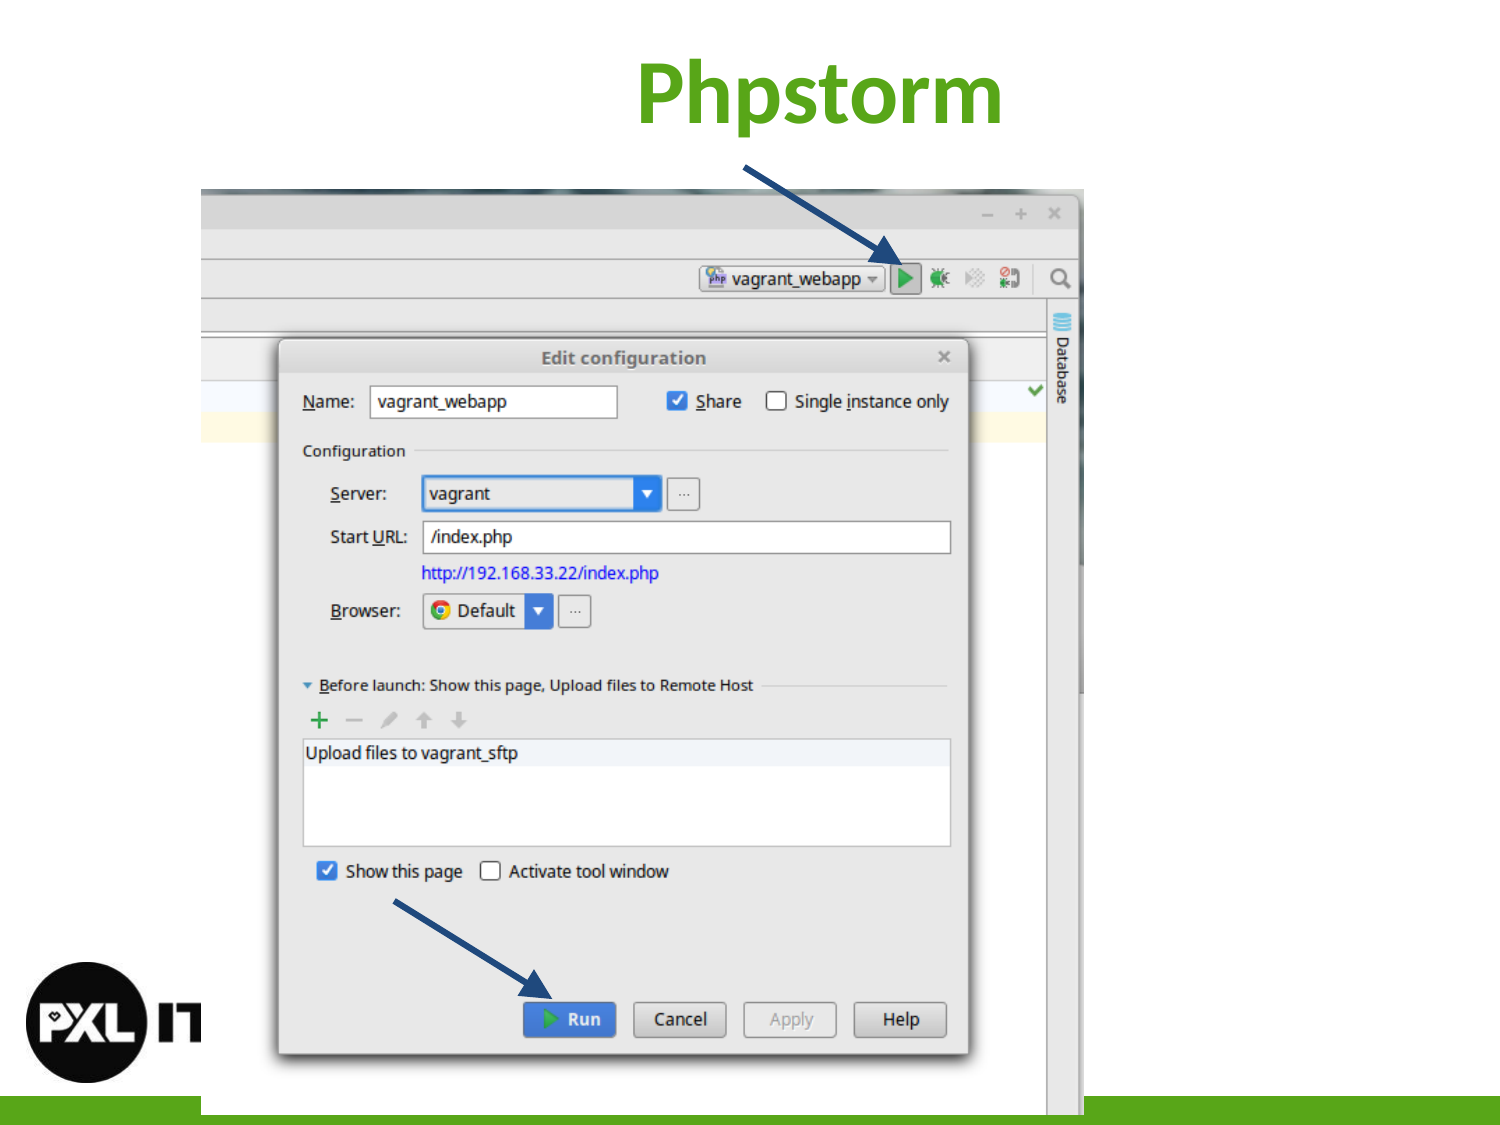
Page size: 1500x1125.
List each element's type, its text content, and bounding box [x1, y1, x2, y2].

picture [26, 189, 1084, 1115]
text_box Phpstorm [201, 24, 1440, 151]
